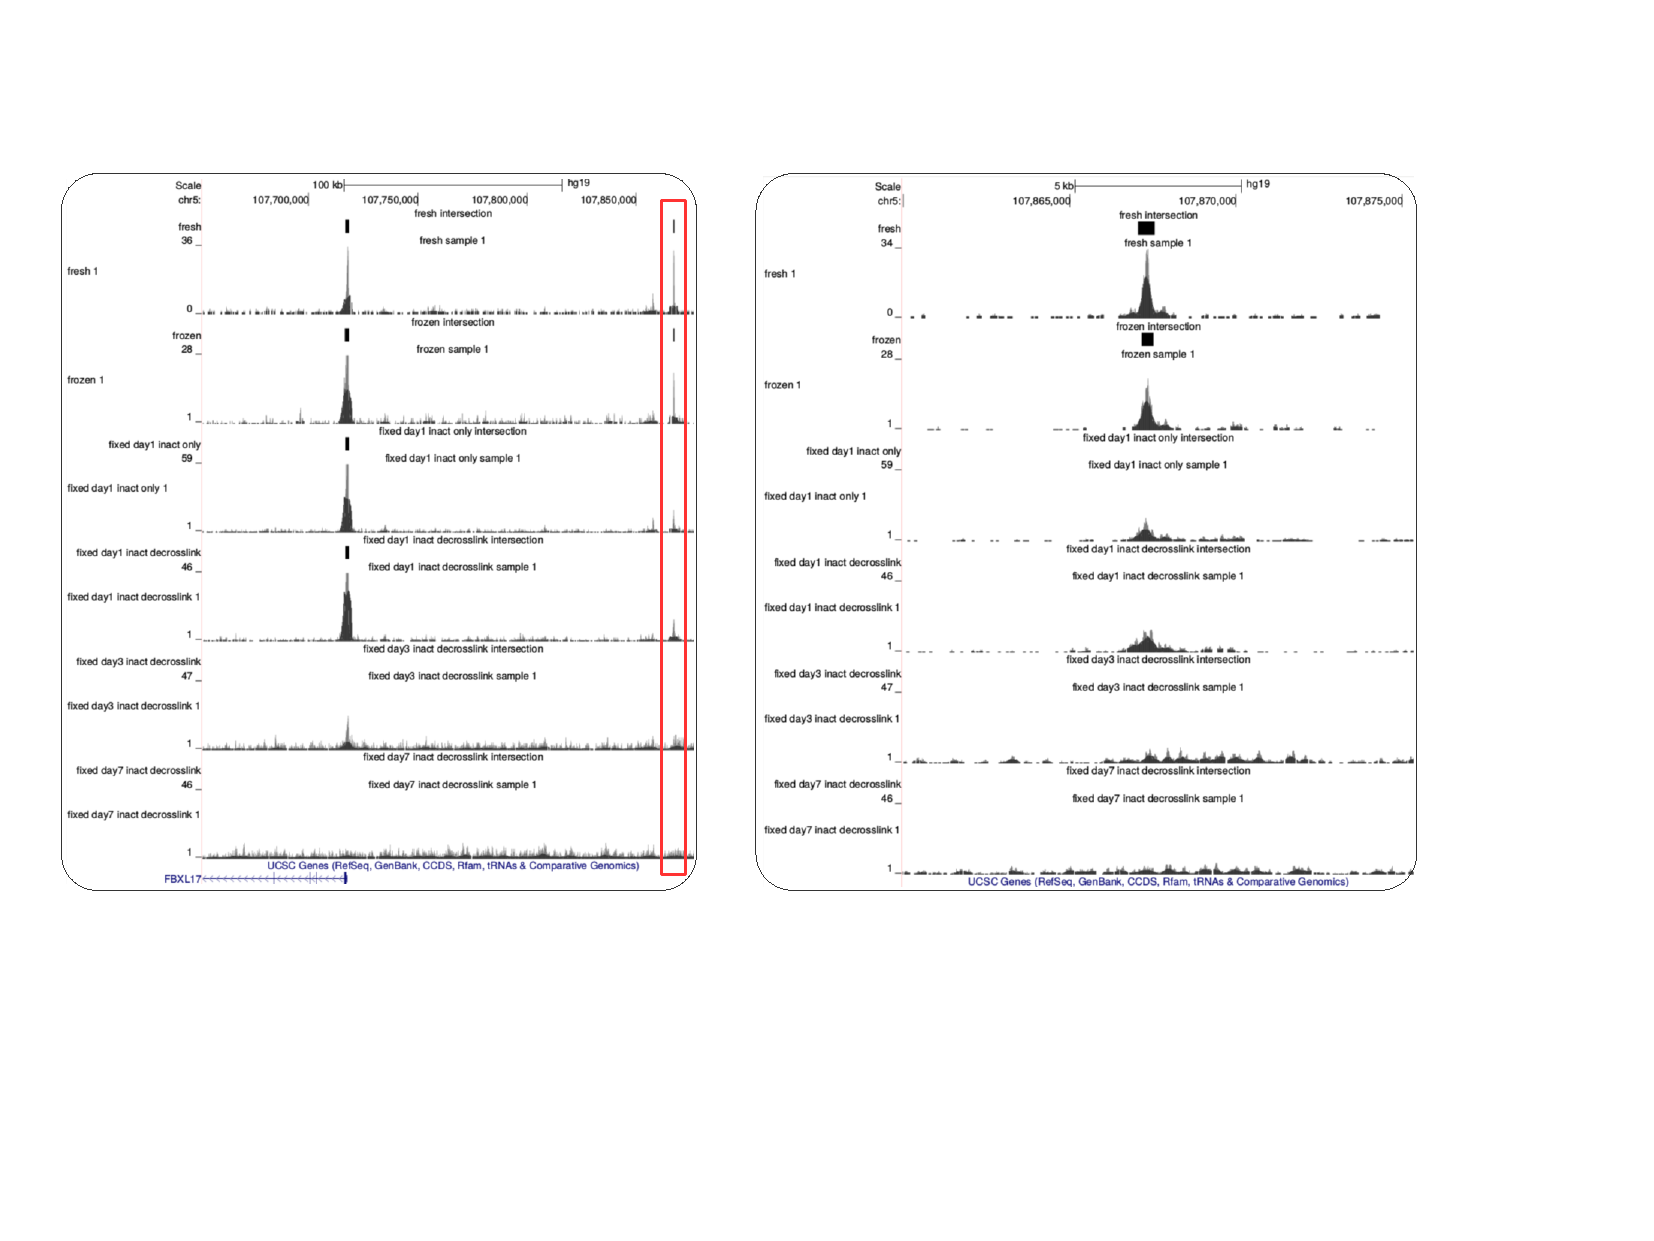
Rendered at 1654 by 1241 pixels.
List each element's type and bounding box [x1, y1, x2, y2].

picture [66, 179, 694, 884]
text_box [59, 171, 1426, 898]
picture [763, 176, 1414, 887]
